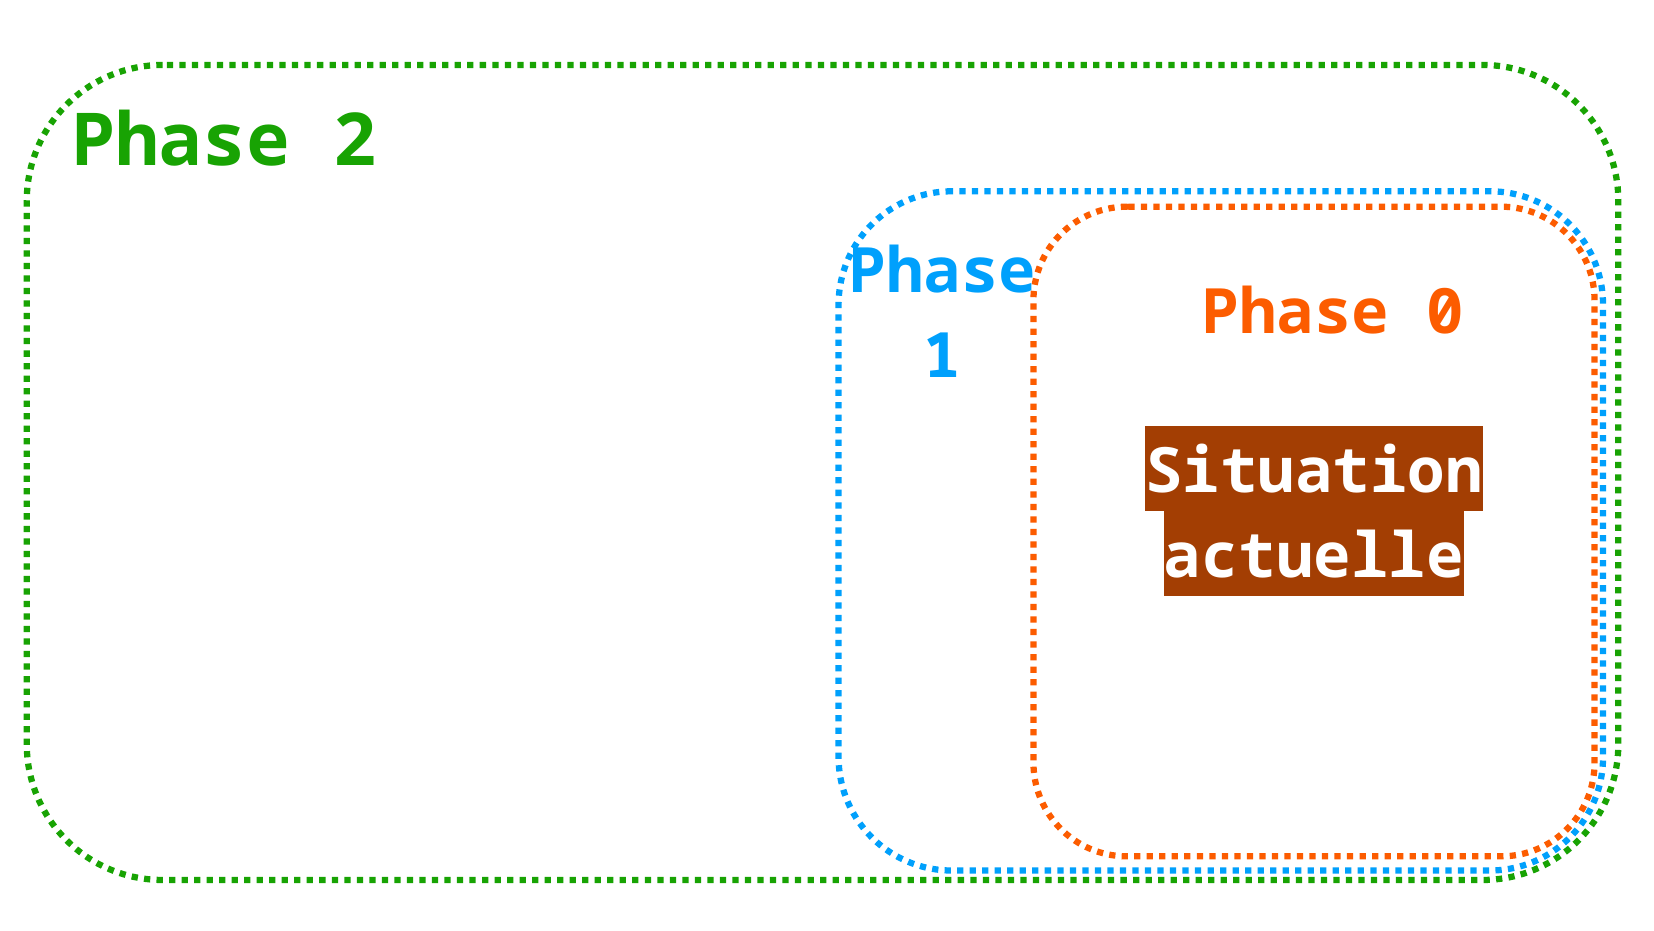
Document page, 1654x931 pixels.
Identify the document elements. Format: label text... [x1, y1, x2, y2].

text_box Phase 0 [1120, 259, 1596, 369]
text_box Phase 1 [765, 218, 1120, 398]
text_box Phase 2 [47, 80, 402, 178]
text_box Situation actuelle [1033, 418, 1595, 715]
